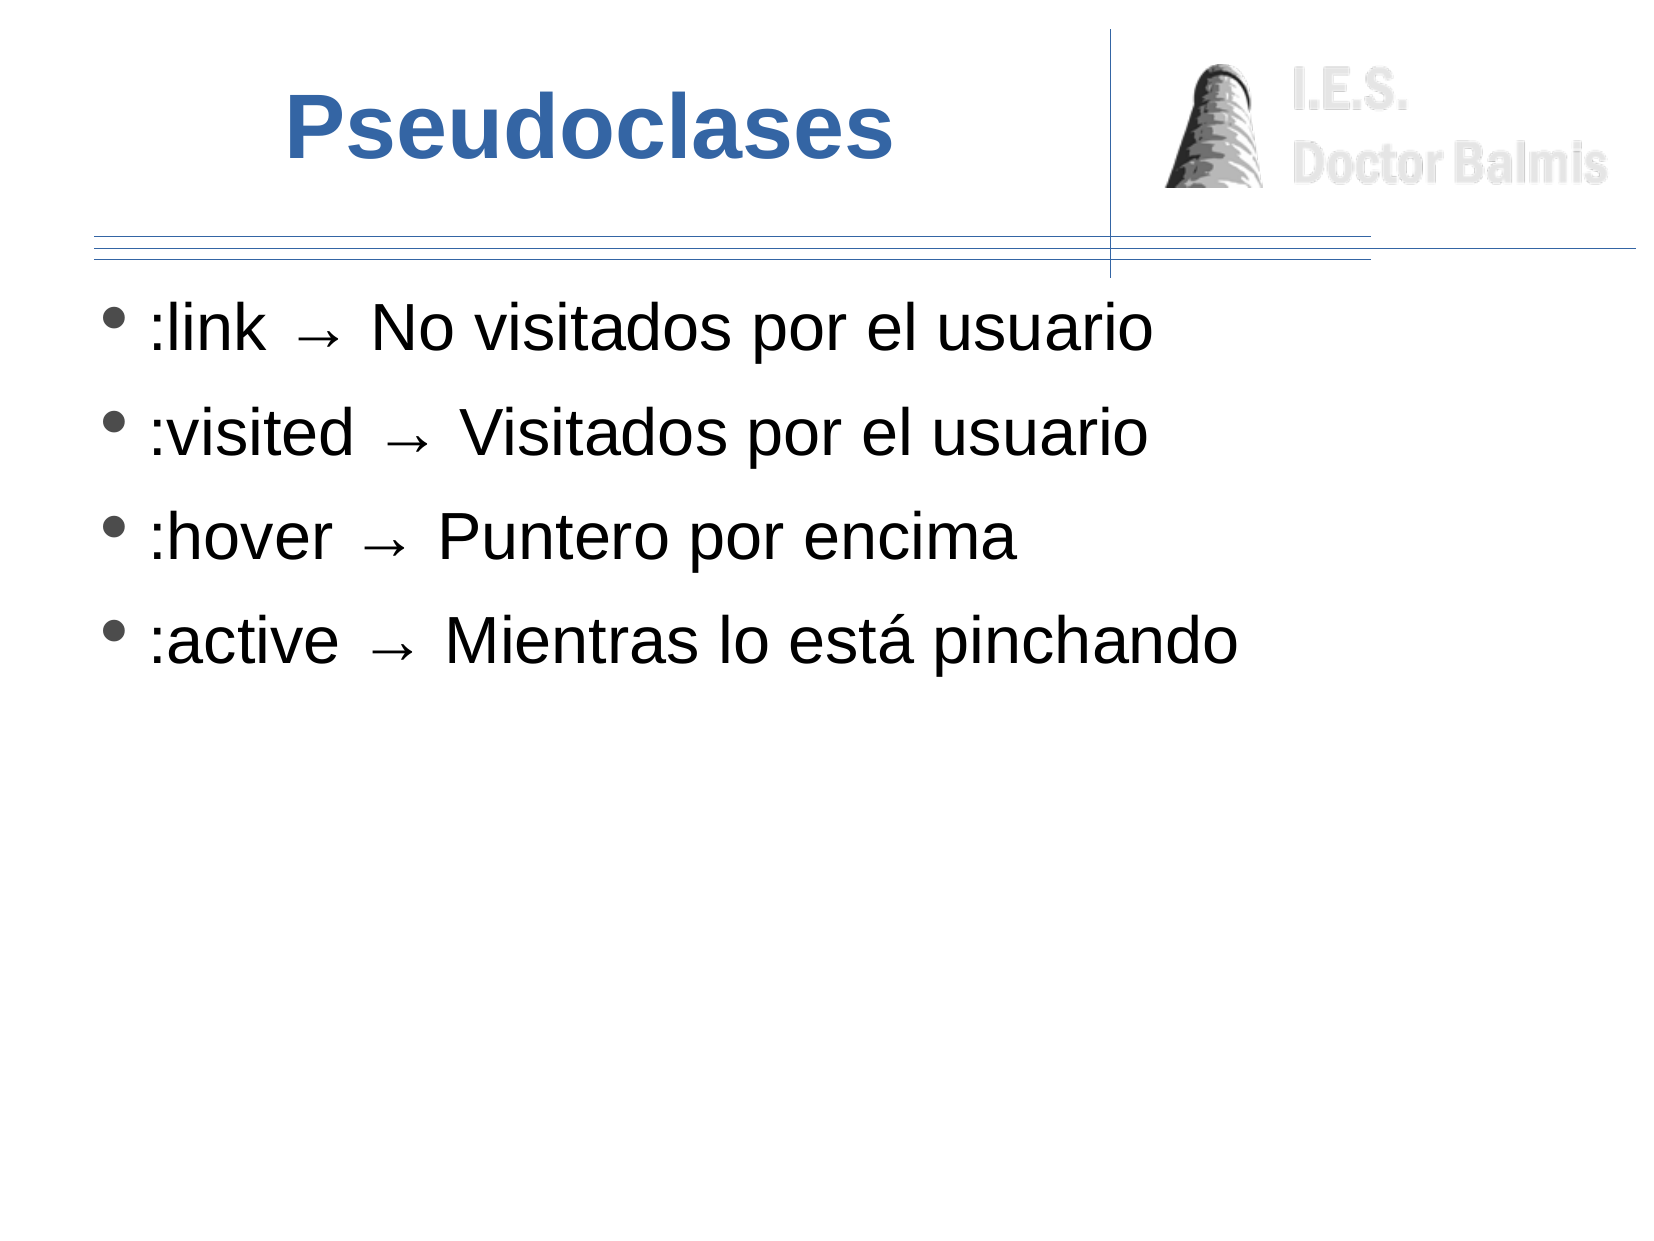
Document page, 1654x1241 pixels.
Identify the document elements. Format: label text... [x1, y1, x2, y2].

title Pseudoclases [118, 23, 1063, 231]
list :link → No visitados por el usuario :visited → Visitados por el usuario :hover → Puntero por encima :active → Mientras lo está pinchando [82, 290, 1571, 1010]
picture [1133, 64, 1619, 188]
